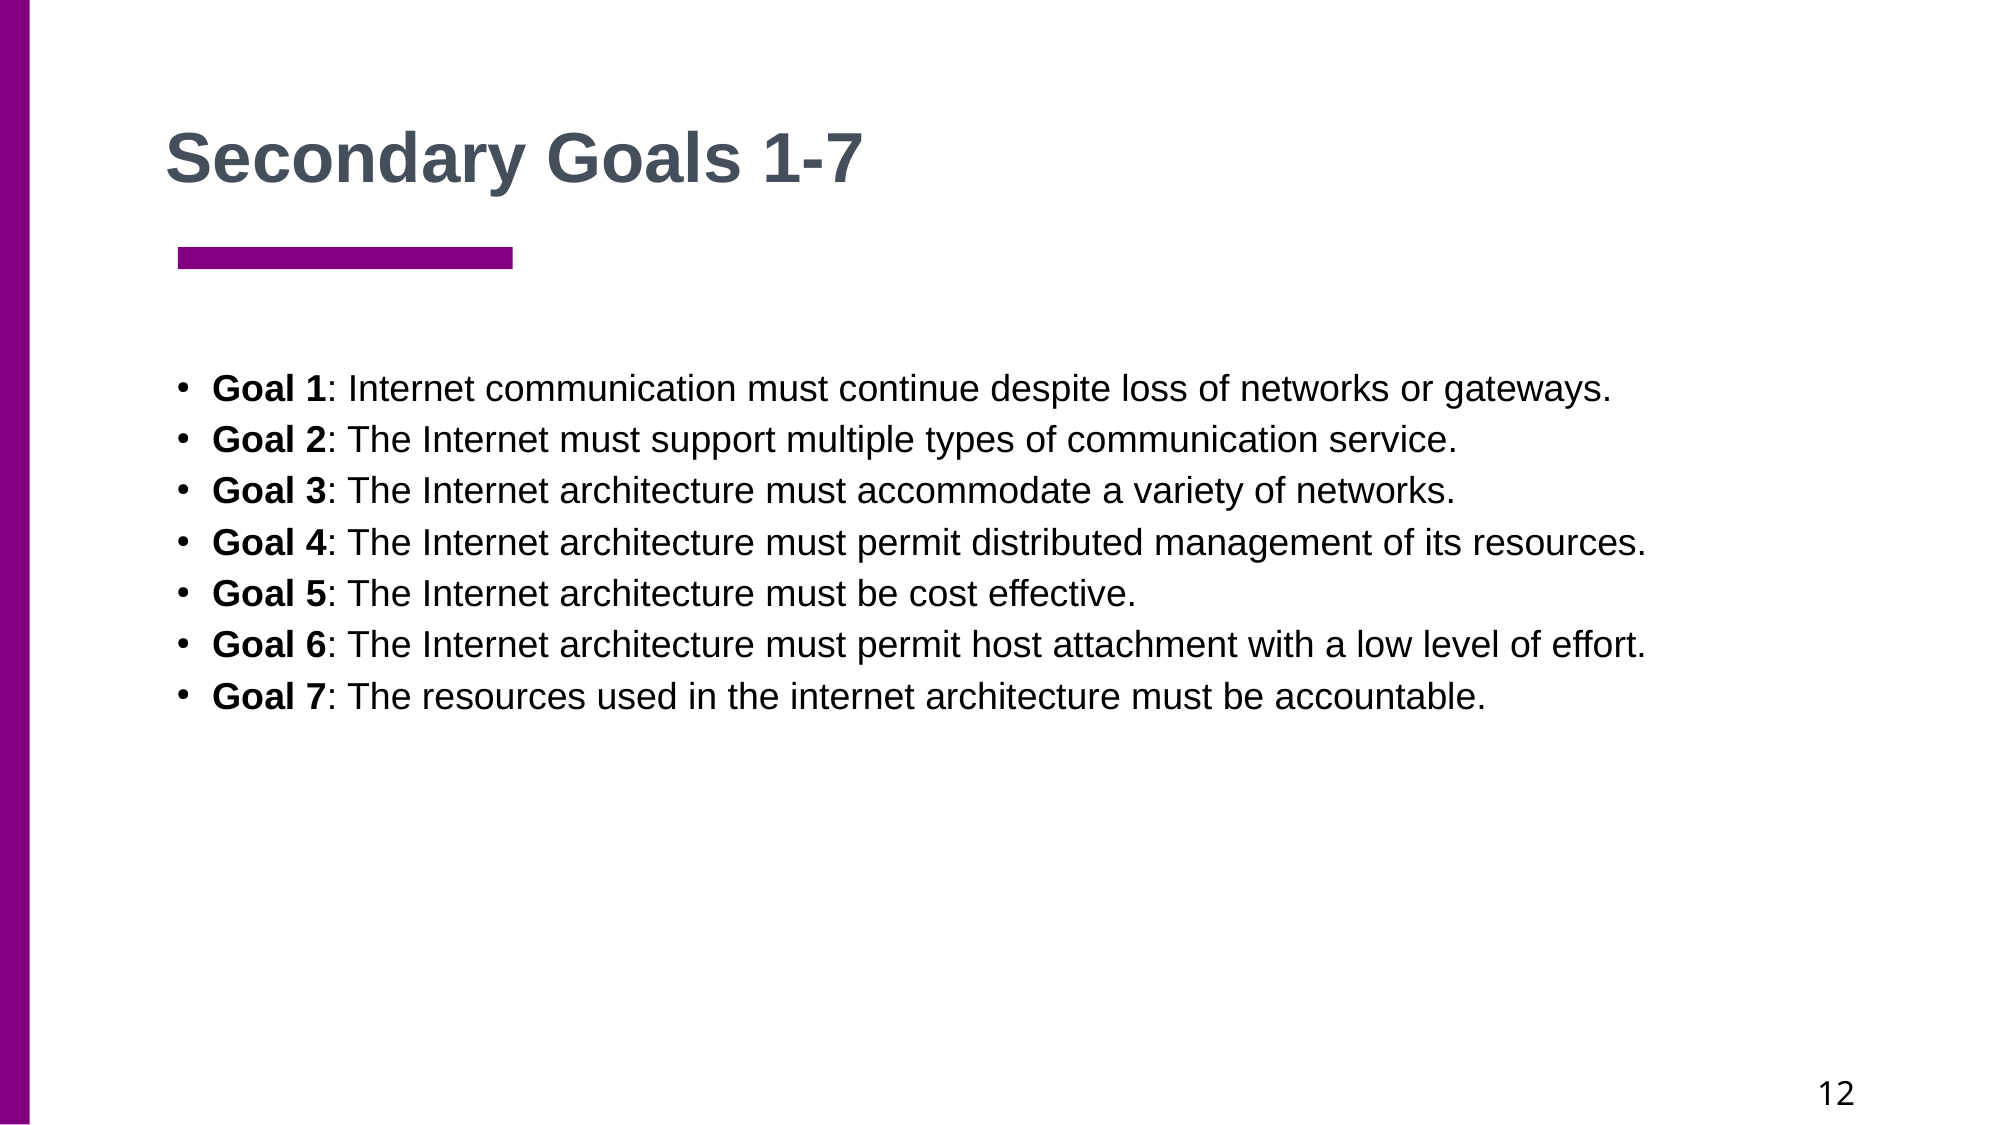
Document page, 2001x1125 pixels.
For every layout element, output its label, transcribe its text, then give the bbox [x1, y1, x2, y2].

text_box Goal 1: Internet communication must continue despite loss of networks or gateways. Goal 2: The Internet must support multiple types of communication service. Goal 3: The Internet architecture must accommodate a variety of networks. Goal 4: The Internet architecture must permit distributed management of its resources. Goal 5: The Internet architecture must be cost effective. Goal 6: The Internet architecture must permit host attachment with a low level of effort. Goal 7: The resources used in the internet architecture must be accountable. [161, 360, 2000, 1005]
text_box Secondary Goals 1-7 [151, 0, 1849, 212]
